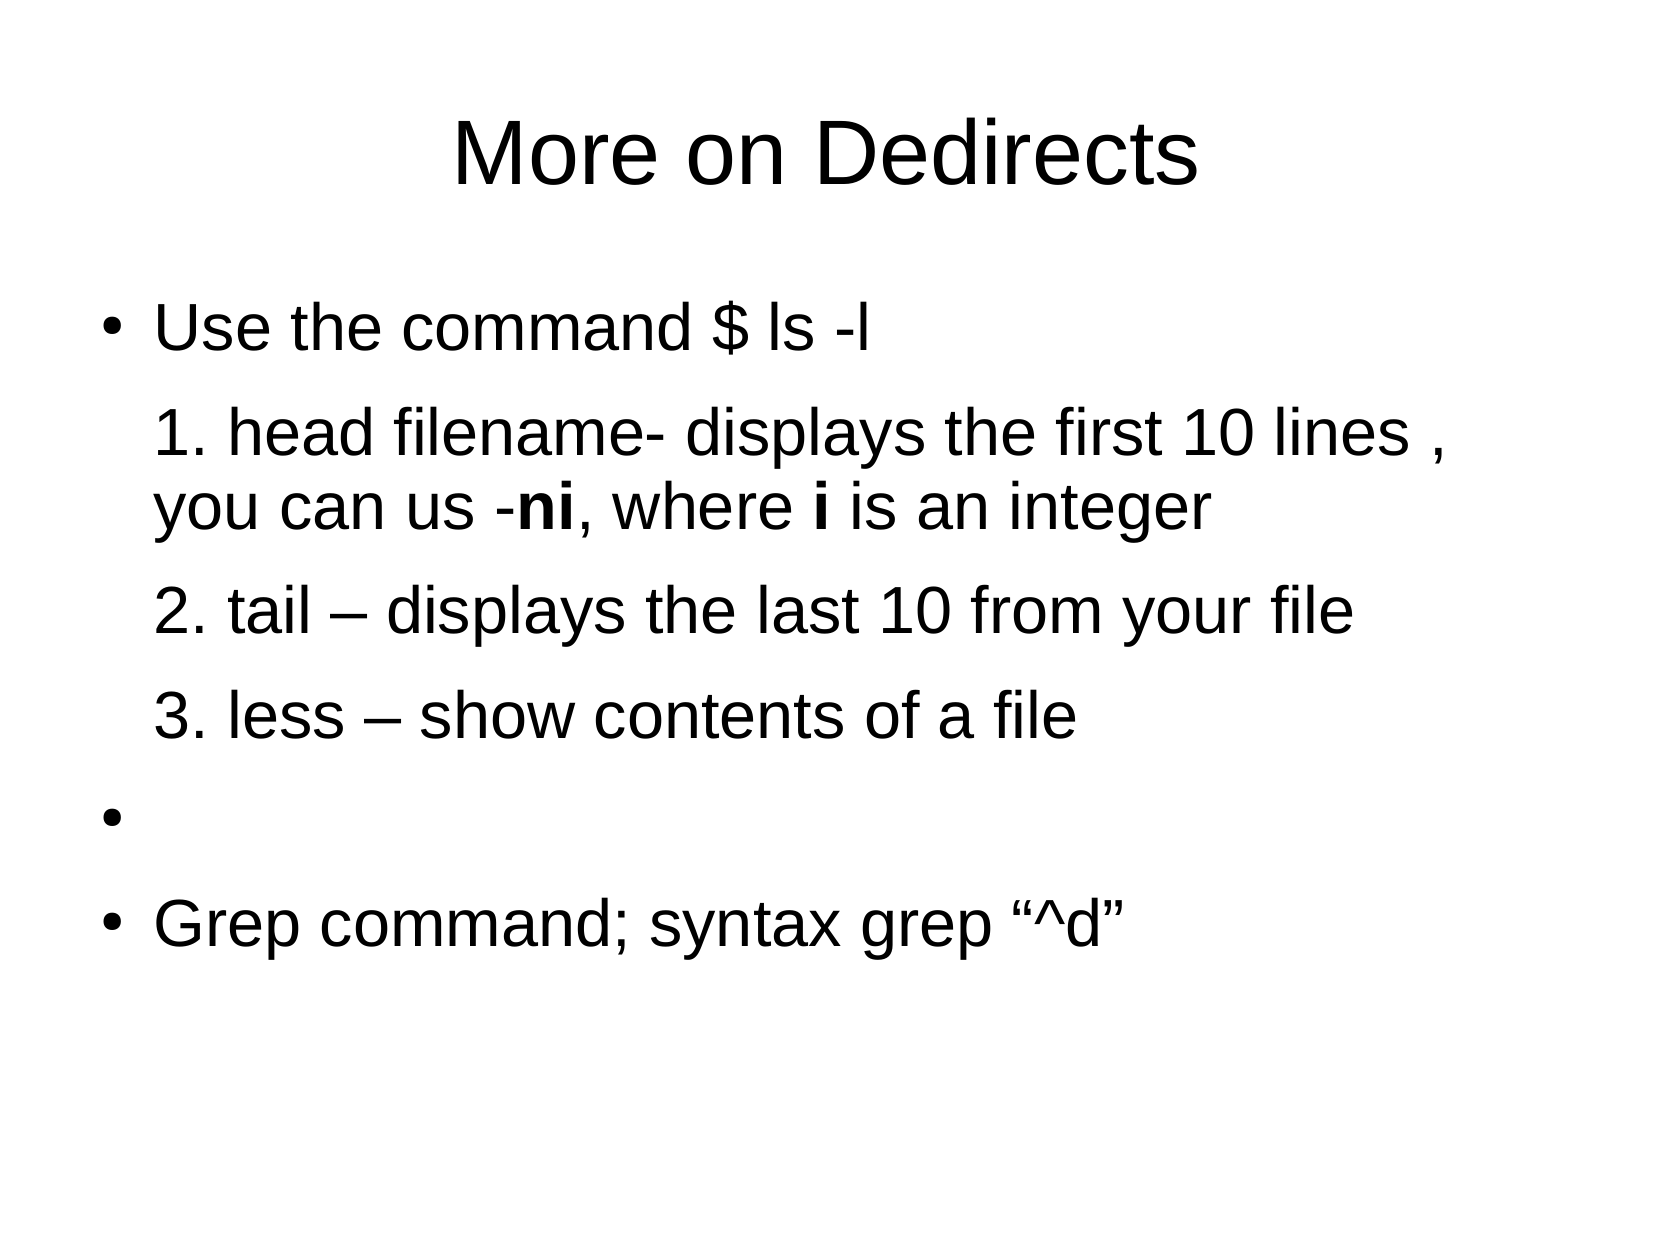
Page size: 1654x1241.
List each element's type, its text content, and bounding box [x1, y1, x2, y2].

title More on Dedirects [82, 49, 1571, 257]
list Use the command $ ls -l 1. head filename- displays the first 10 lines , you can us -ni, where i is an integer 2. tail – displays the last 10 from your file 3. less – show contents of a file Grep command; syntax grep “^d” [82, 290, 1571, 1010]
